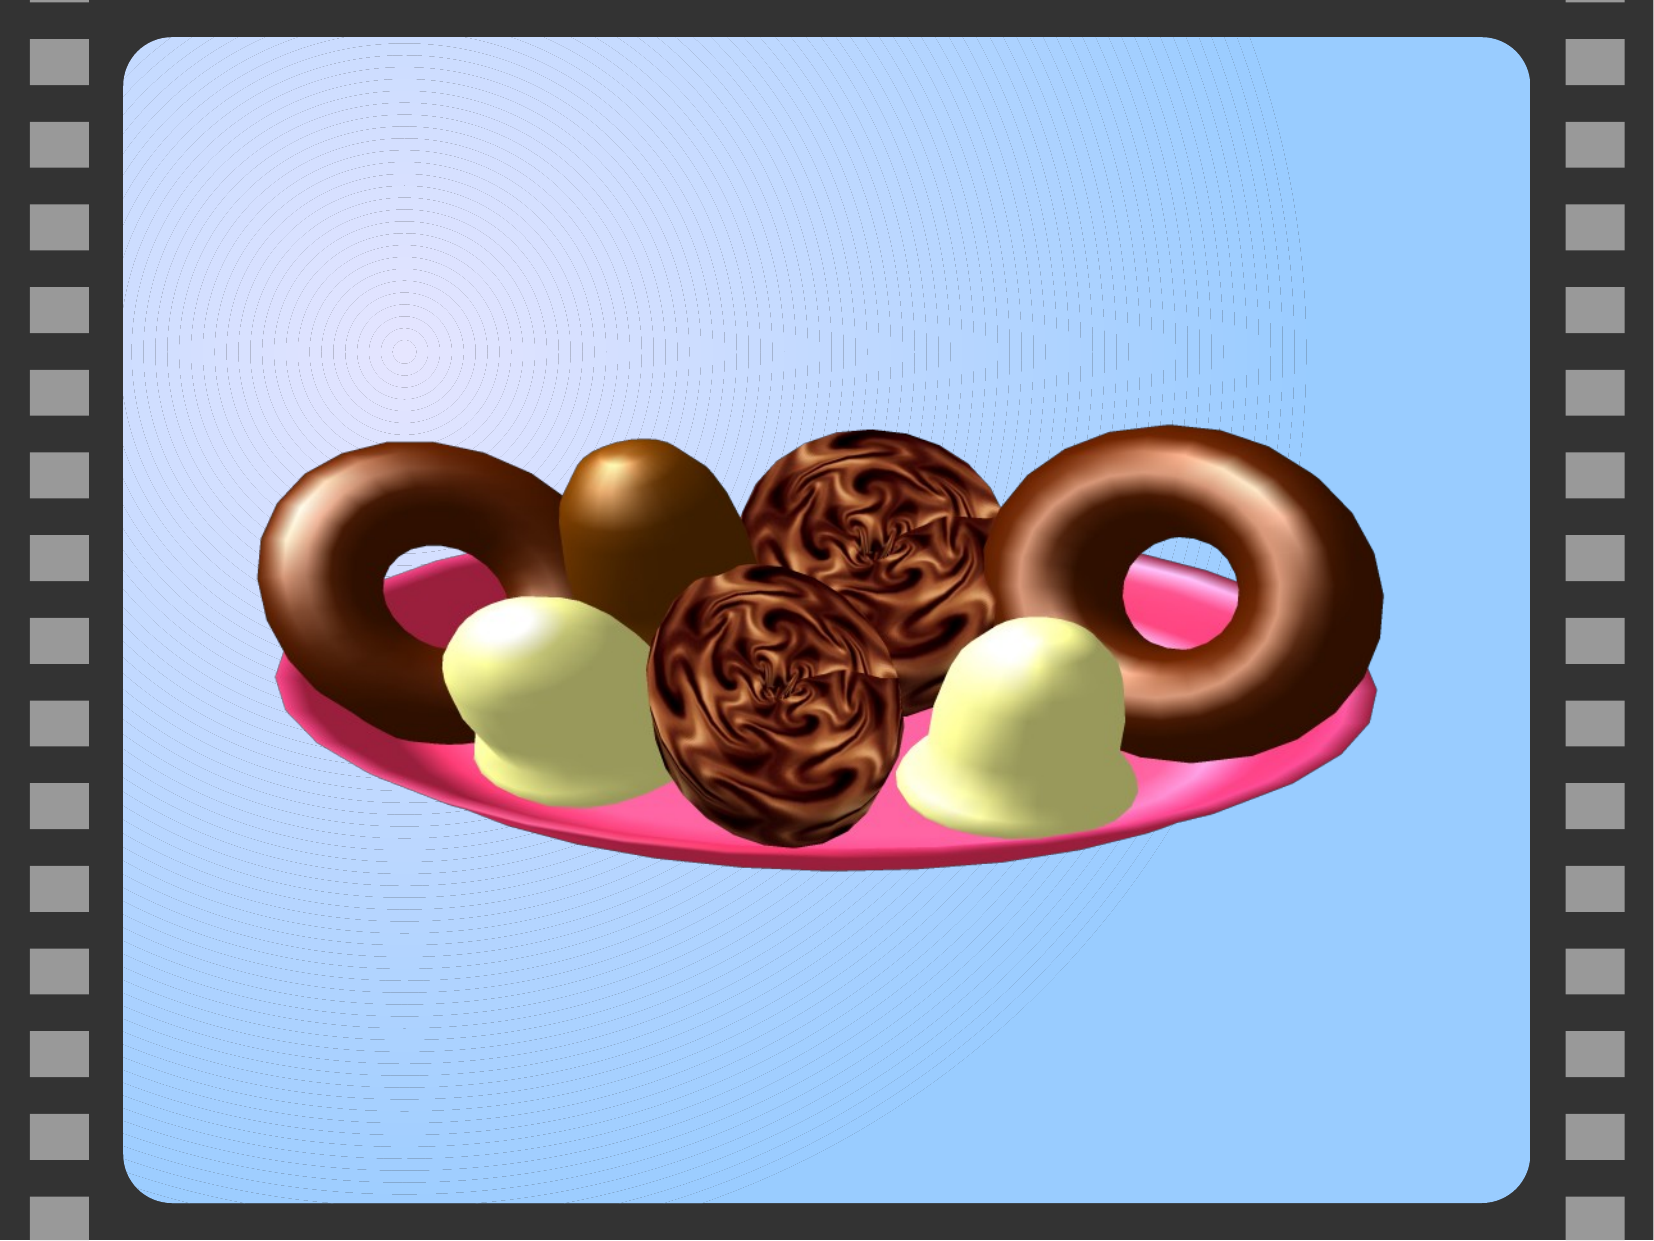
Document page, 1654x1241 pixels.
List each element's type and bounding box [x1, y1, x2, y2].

picture [648, 431, 999, 846]
